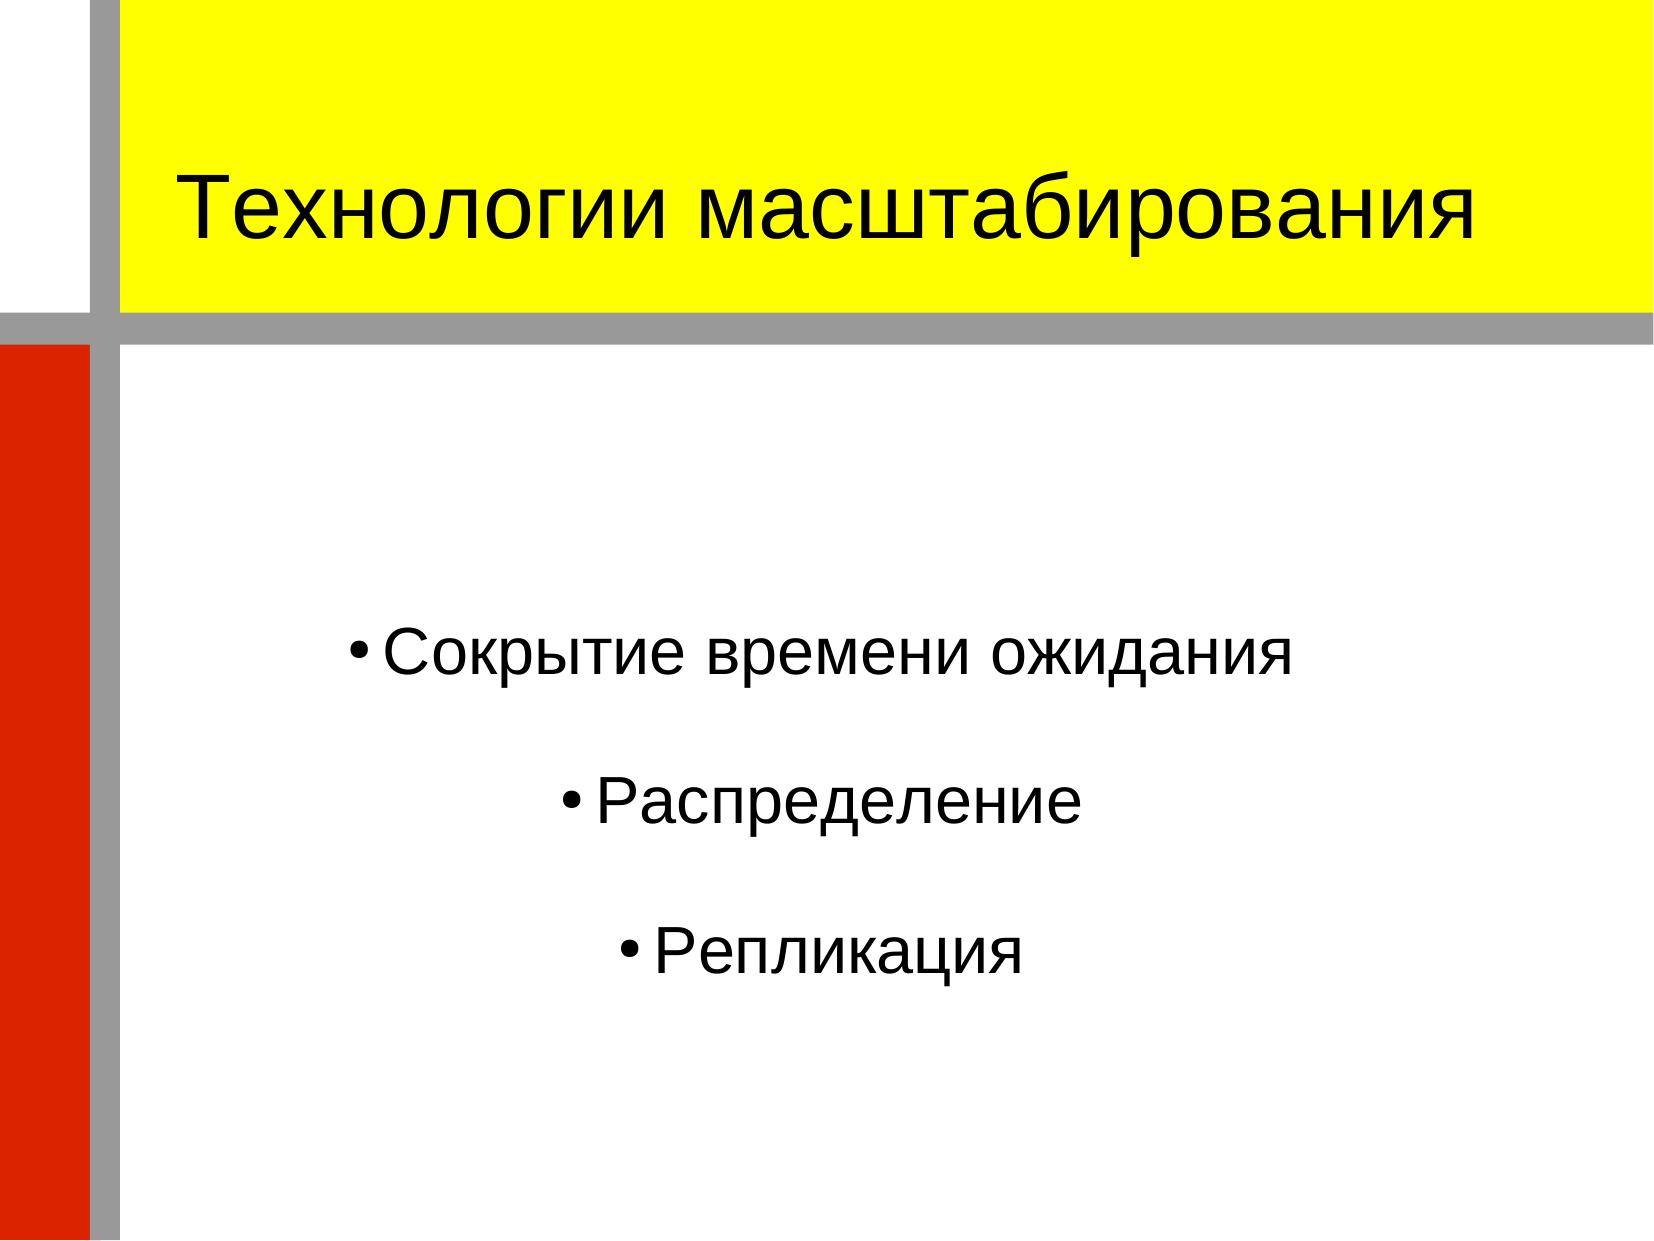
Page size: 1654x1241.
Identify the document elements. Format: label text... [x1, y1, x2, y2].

title Технологии масштабирования [121, 110, 1534, 303]
subtitle Сокрытие времени ожидания Распределение Репликация [121, 399, 1534, 1203]
